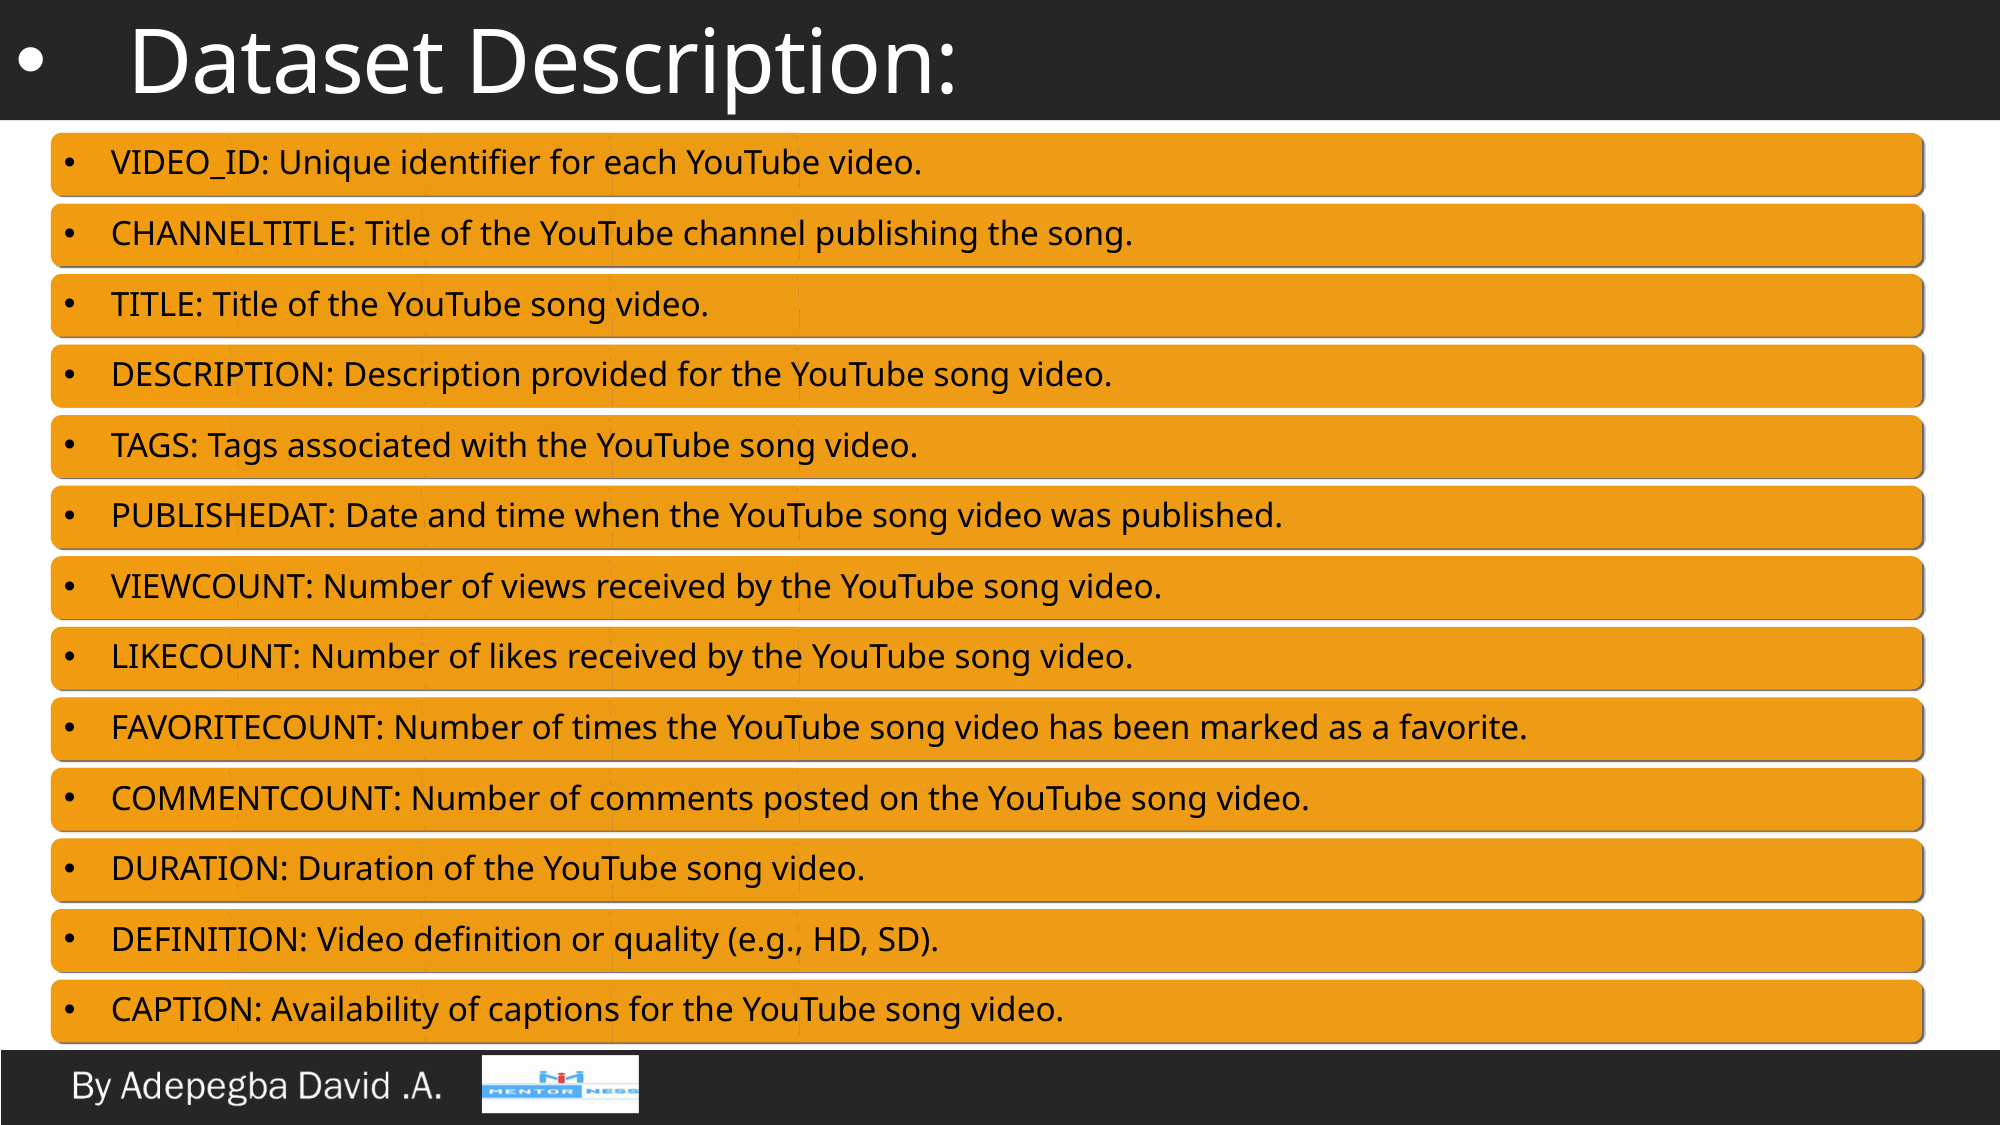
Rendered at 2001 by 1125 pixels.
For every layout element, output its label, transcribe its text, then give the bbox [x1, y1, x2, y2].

text_box FAVORITECOUNT: Number of times the YouTube song video has been marked as a favorite. [50, 697, 1923, 761]
text_box DESCRIPTION: Description provided for the YouTube song video. [50, 344, 1923, 408]
text_box CHANNELTITLE: Title of the YouTube channel publishing the song. [50, 203, 1923, 267]
text_box COMMENTCOUNT: Number of comments posted on the YouTube song video. [50, 767, 1923, 831]
title Dataset Description: [0, 0, 2000, 121]
text_box CAPTION: Availability of captions for the YouTube song video. [50, 979, 1923, 1043]
text_box TAGS: Tags associated with the YouTube song video. [50, 415, 1923, 478]
text_box VIEWCOUNT: Number of views received by the YouTube song video. [50, 556, 1923, 619]
text_box LIKECOUNT: Number of likes received by the YouTube song video. [50, 626, 1923, 690]
text_box TITLE: Title of the YouTube song video. [50, 274, 1923, 337]
text_box DURATION: Duration of the YouTube song video. [50, 838, 1923, 902]
text_box DEFINITION: Video definition or quality (e.g., HD, SD). [50, 909, 1923, 972]
text_box PUBLISHEDAT: Date and time when the YouTube song video was published. [50, 485, 1923, 549]
text_box VIDEO_ID: Unique identifier for each YouTube video. [50, 132, 1923, 196]
picture [46, 1047, 679, 1125]
